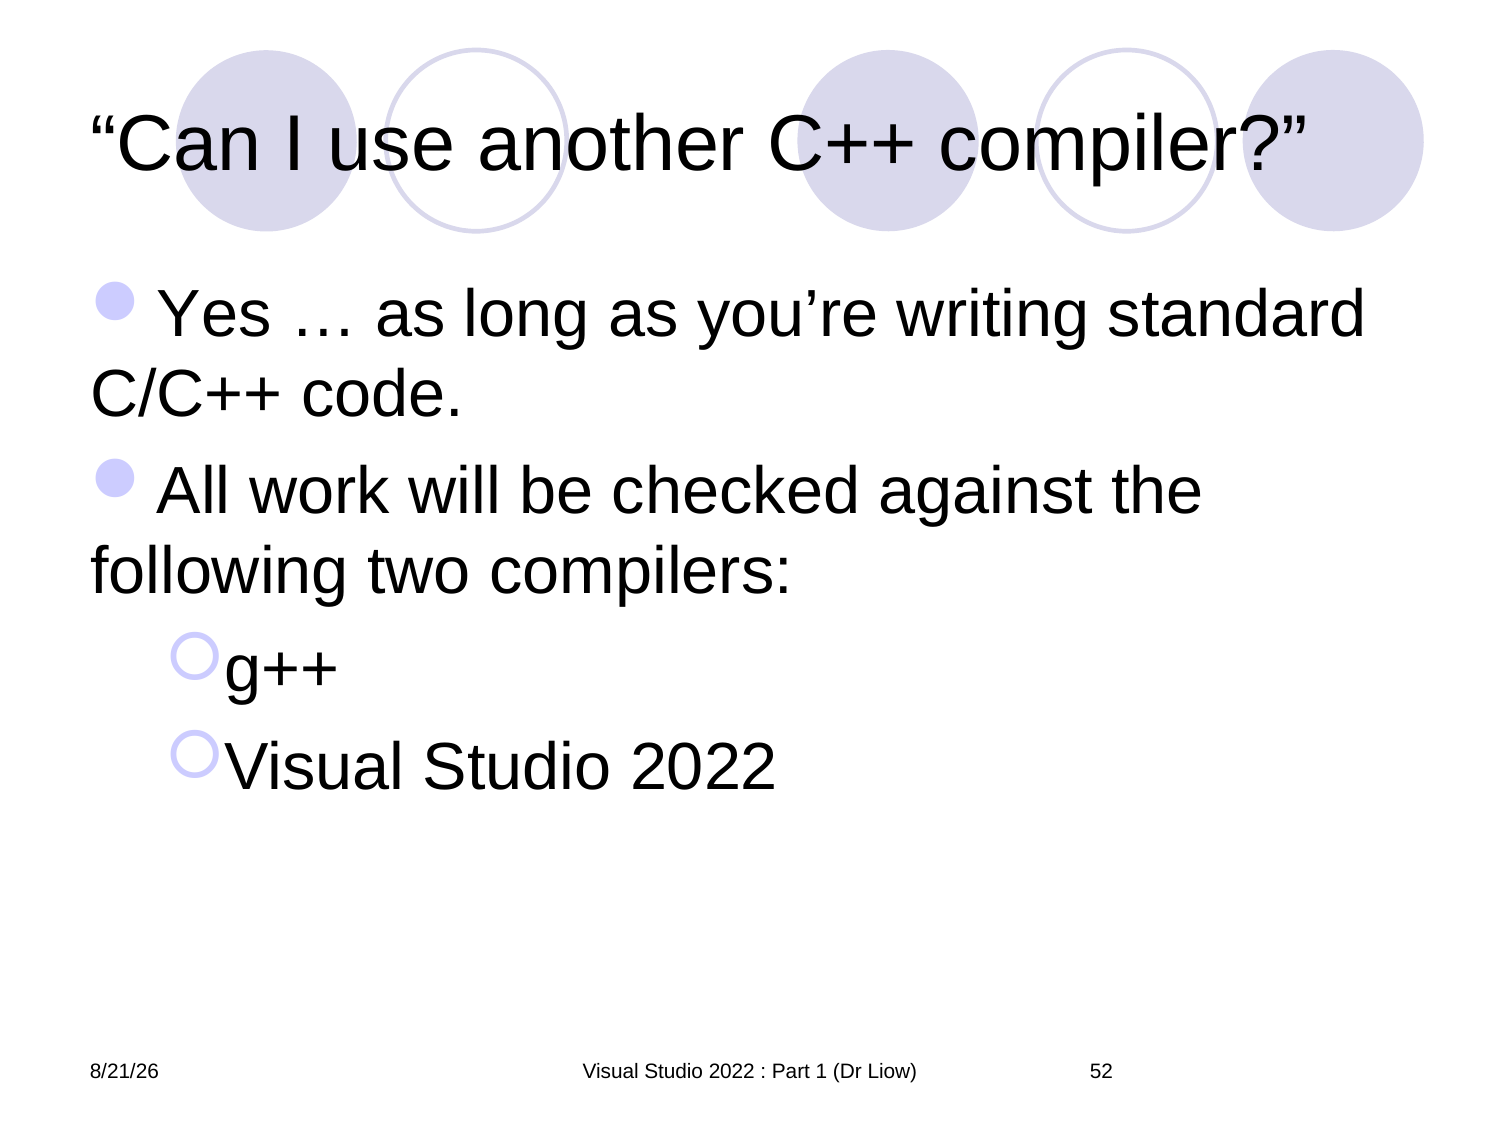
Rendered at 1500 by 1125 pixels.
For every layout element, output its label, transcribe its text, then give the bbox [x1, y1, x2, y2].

title “Can I use another C++ compiler?” [75, 45, 1426, 233]
list Yes … as long as you’re writing standard C/C++ code. All work will be checked against the following two compilers: g++ Visual Studio 2022 [75, 262, 1426, 907]
text_box Visual Studio 2022 : Part 1 (Dr Liow) [512, 1049, 988, 1101]
text_box 1/11/22 [74, 1049, 426, 1101]
text_box <number> [1074, 1049, 1426, 1101]
